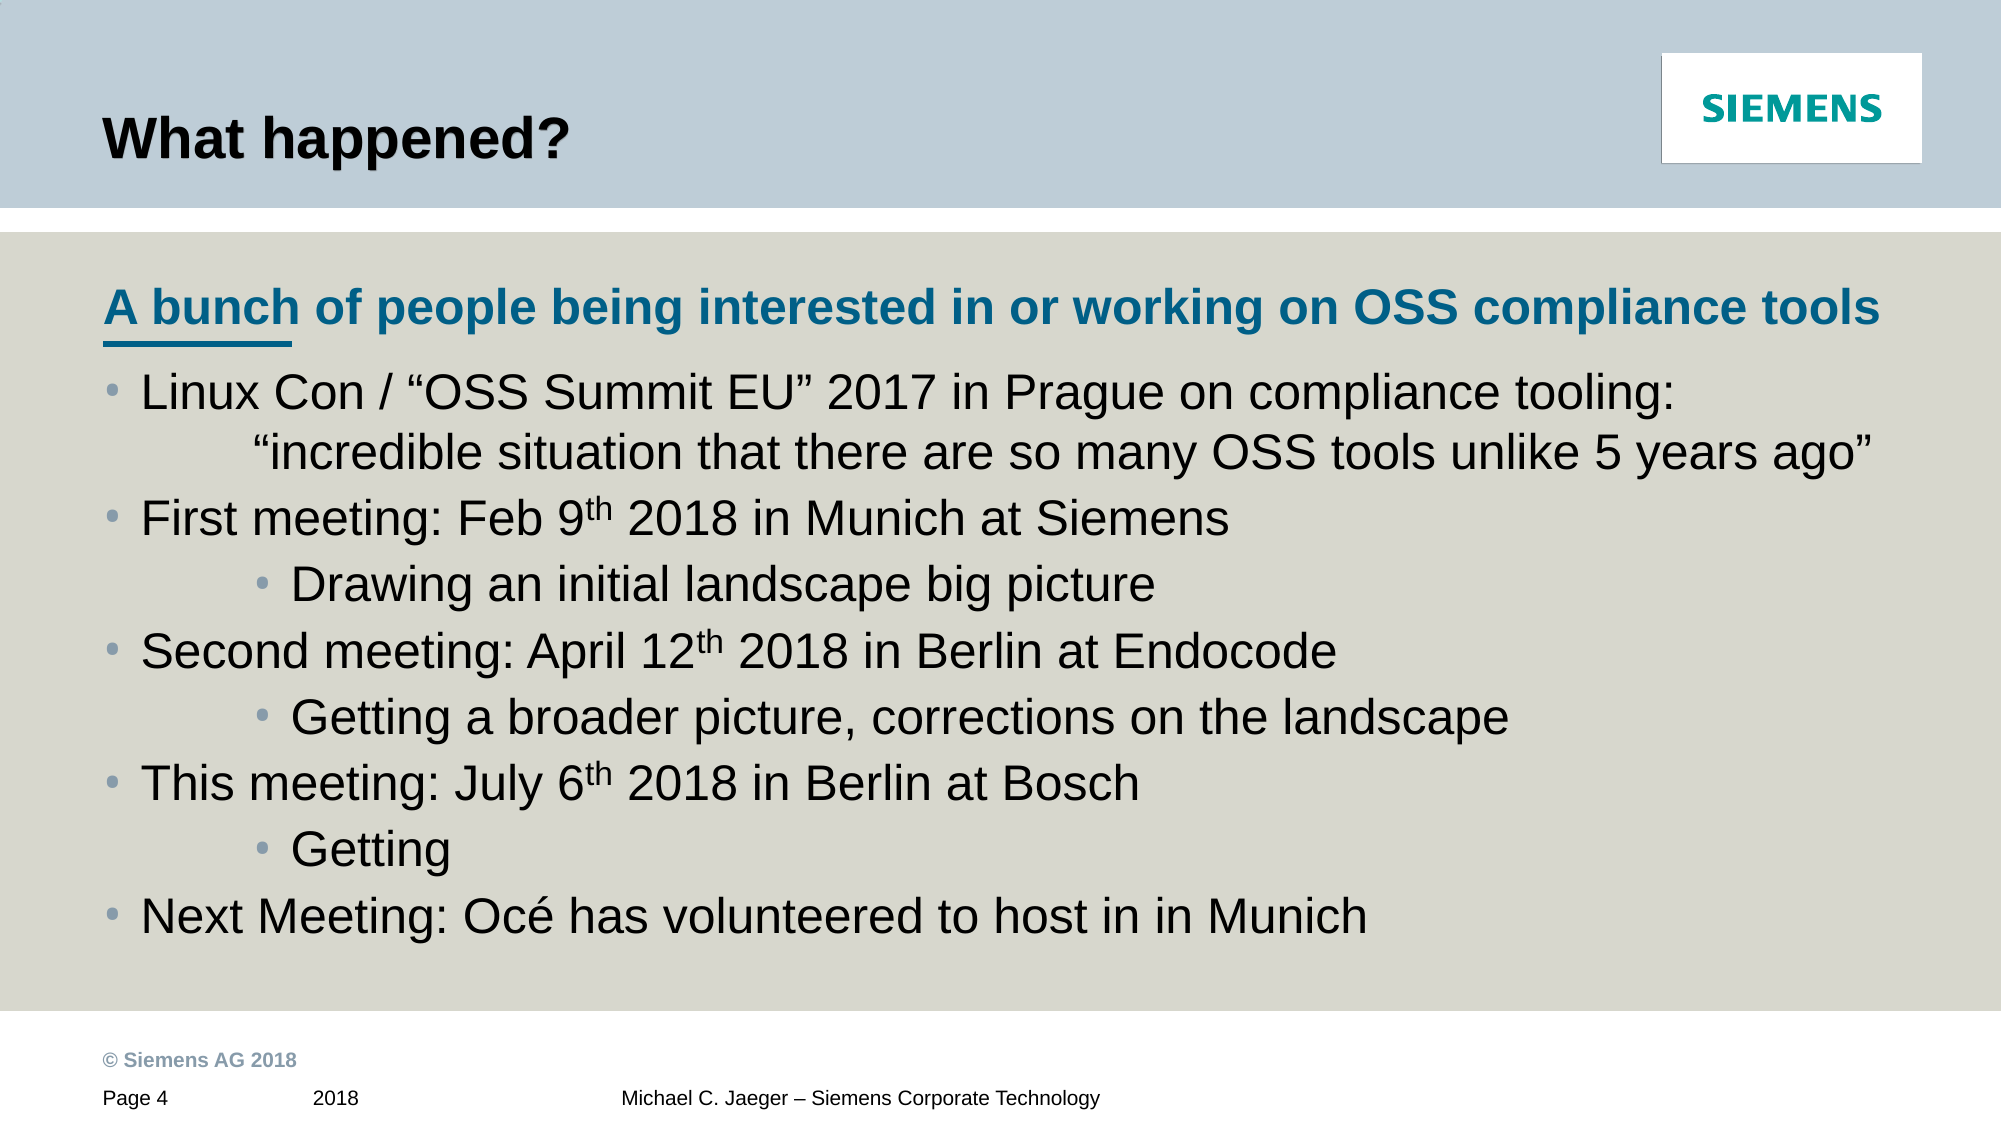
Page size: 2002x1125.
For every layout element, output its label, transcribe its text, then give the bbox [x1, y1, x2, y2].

text_box [0, 232, 2001, 1011]
text_box Linux Con / “OSS Summit EU” 2017 in Prague on compliance tooling: “incredible situation that there are so many OSS tools unlike 5 years ago” First meeting: Feb 9th 2018 in Munich at Siemens Drawing an initial landscape big picture Second meeting: April 12th 2018 in Berlin at Endocode Getting a broader picture, corrections on the landscape This meeting: July 6th 2018 in Berlin at Bosch Getting Next Meeting: Océ has volunteered to host in in Munich [103, 359, 1935, 943]
title What happened? [0, 0, 2001, 209]
text_box A bunch of people being interested in or working on OSS compliance tools [102, 273, 1897, 335]
